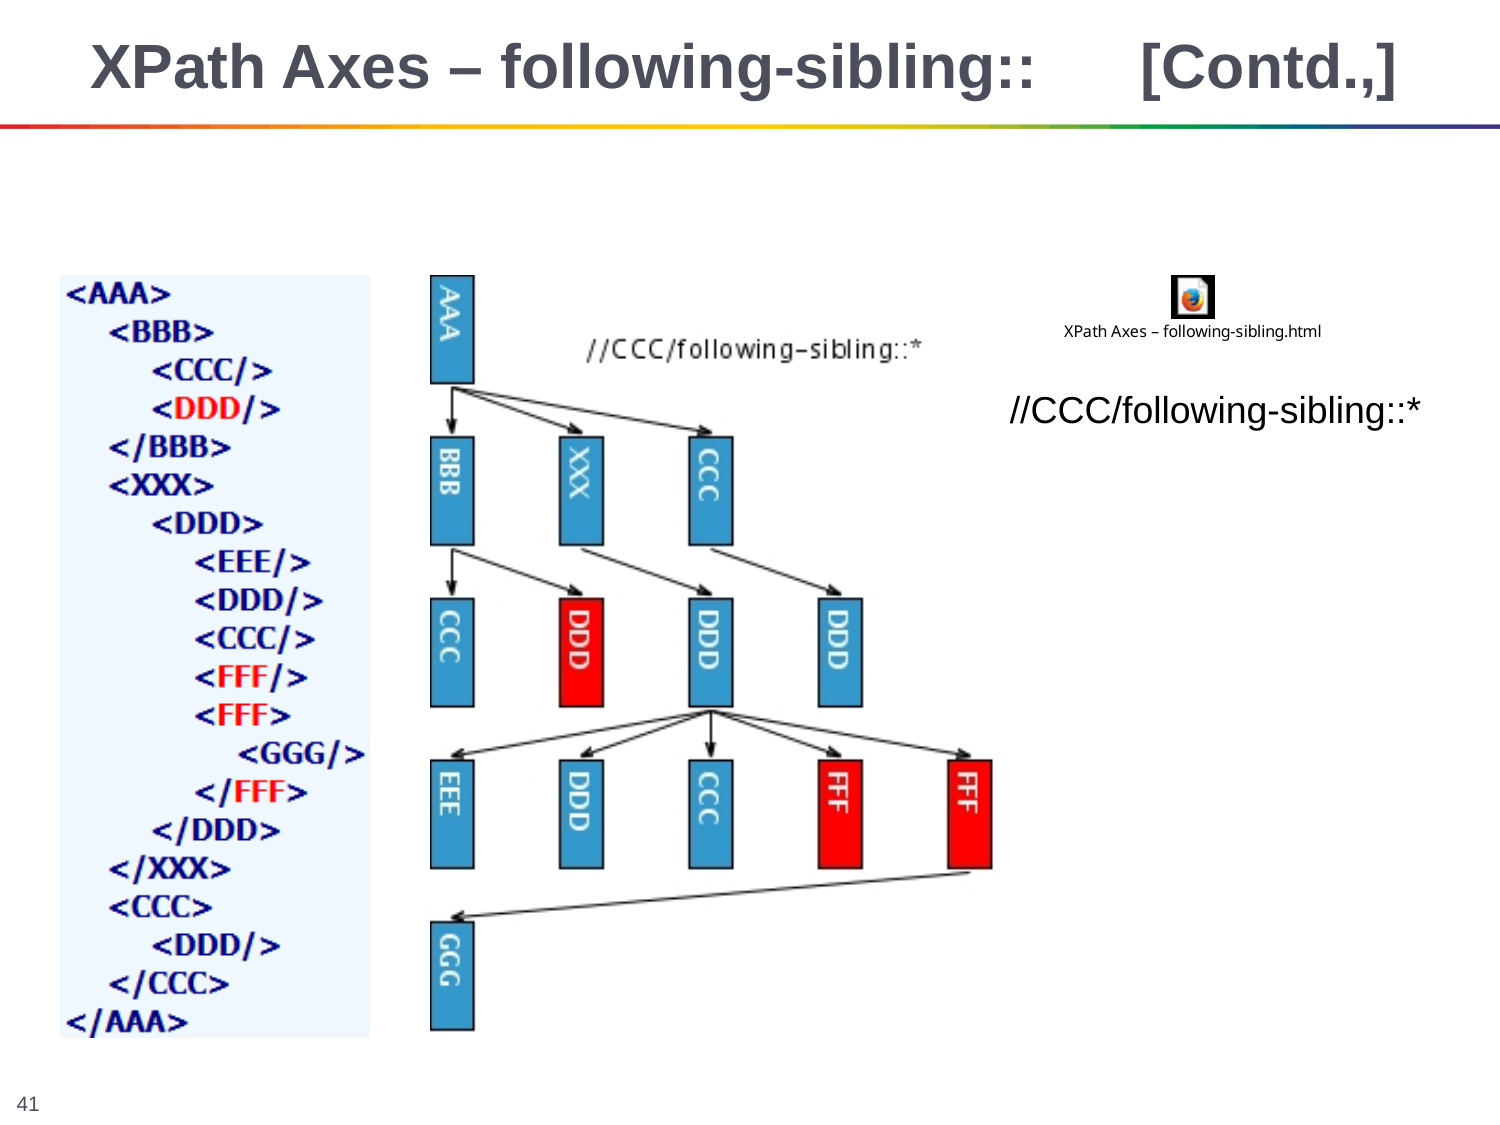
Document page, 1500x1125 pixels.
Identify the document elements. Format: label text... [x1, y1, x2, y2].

title XPath Axes – following-sibling:: [Contd.,] [75, 17, 1425, 109]
chart [1034, 275, 1350, 348]
picture [60, 275, 370, 1038]
picture [430, 275, 1006, 1038]
text_box //CCC/following-sibling::* [1006, 378, 1437, 439]
